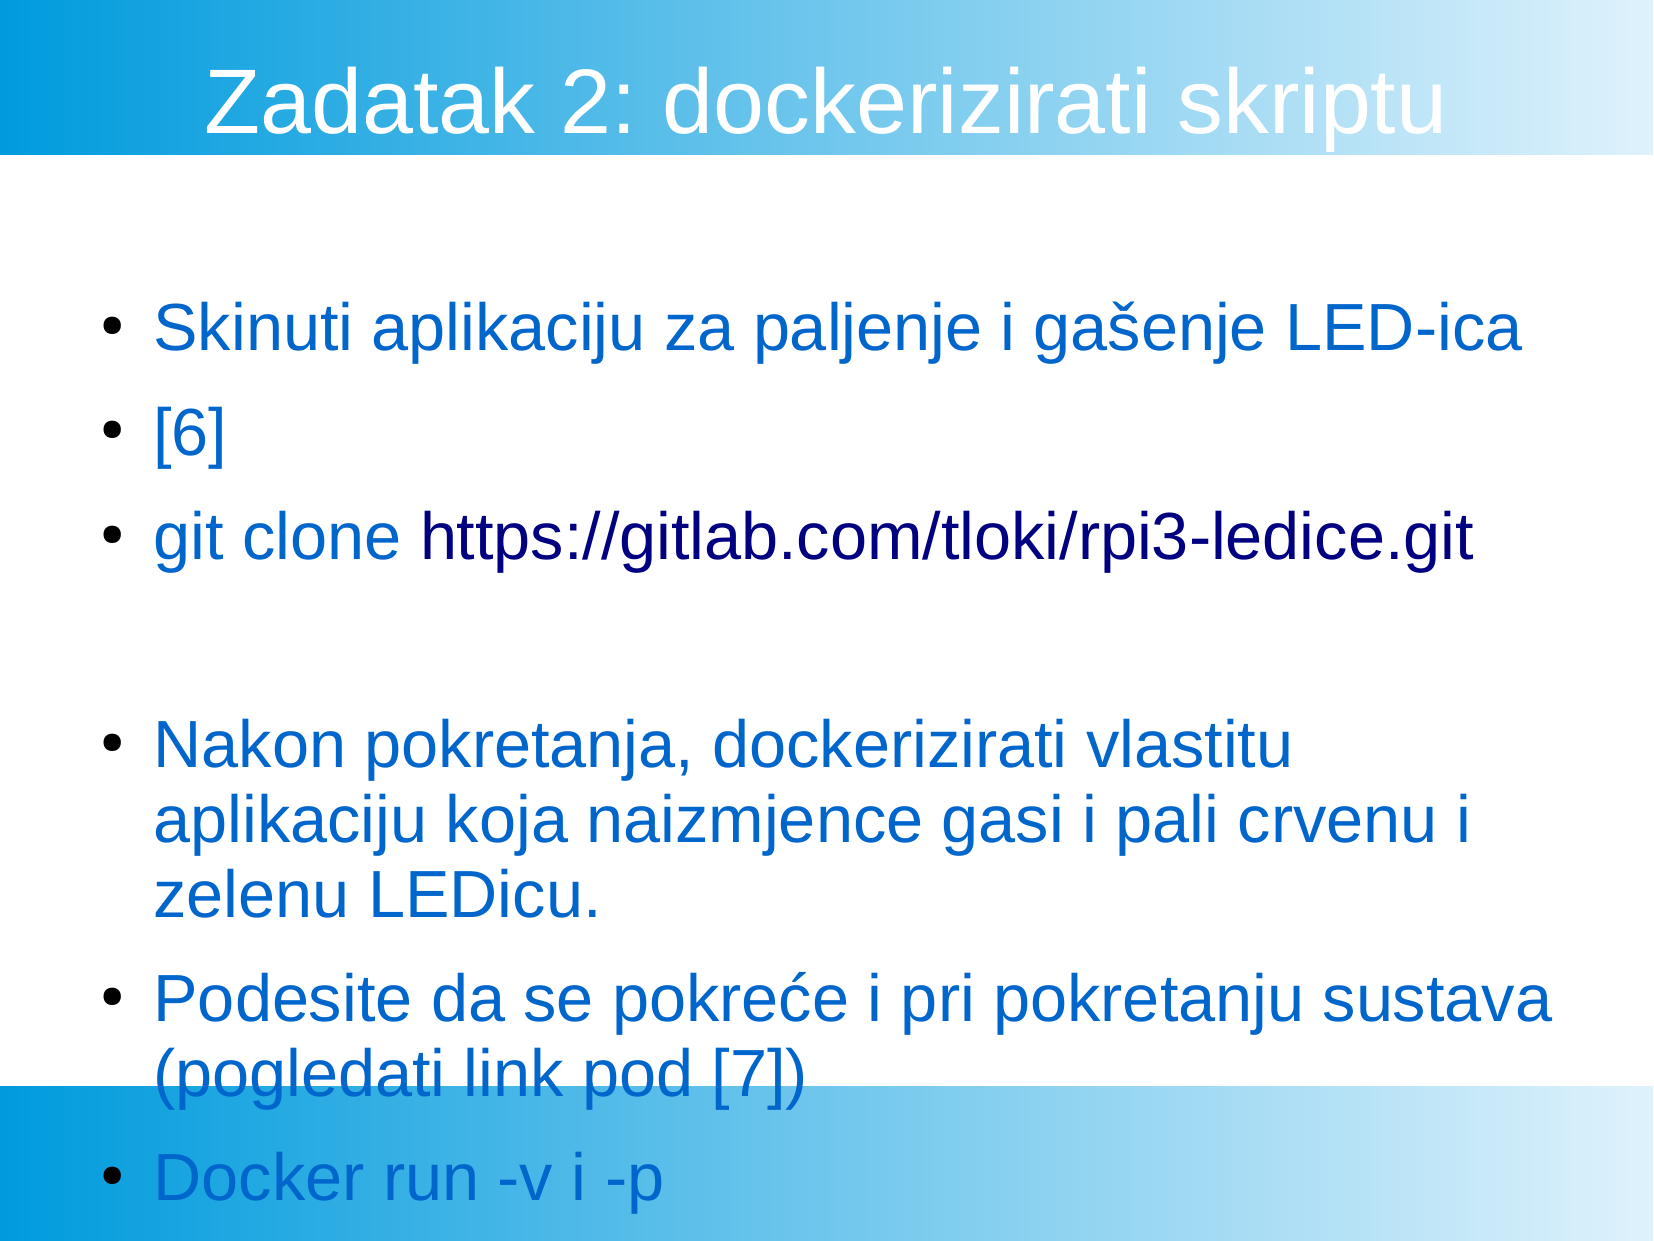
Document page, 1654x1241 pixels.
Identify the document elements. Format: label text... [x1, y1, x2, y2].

title Zadatak 2: dockerizirati skriptu [82, 49, 1571, 155]
list Skinuti aplikaciju za paljenje i gašenje LED-ica [6] git clone https://gitlab.com/tloki/rpi3-ledice.git Nakon pokretanja, dockerizirati vlastitu aplikaciju koja naizmjence gasi i pali crvenu i zelenu LEDicu. Podesite da se pokreće i pri pokretanju sustava (pogledati link pod [7]) Docker run -v i -p [82, 290, 1571, 1010]
